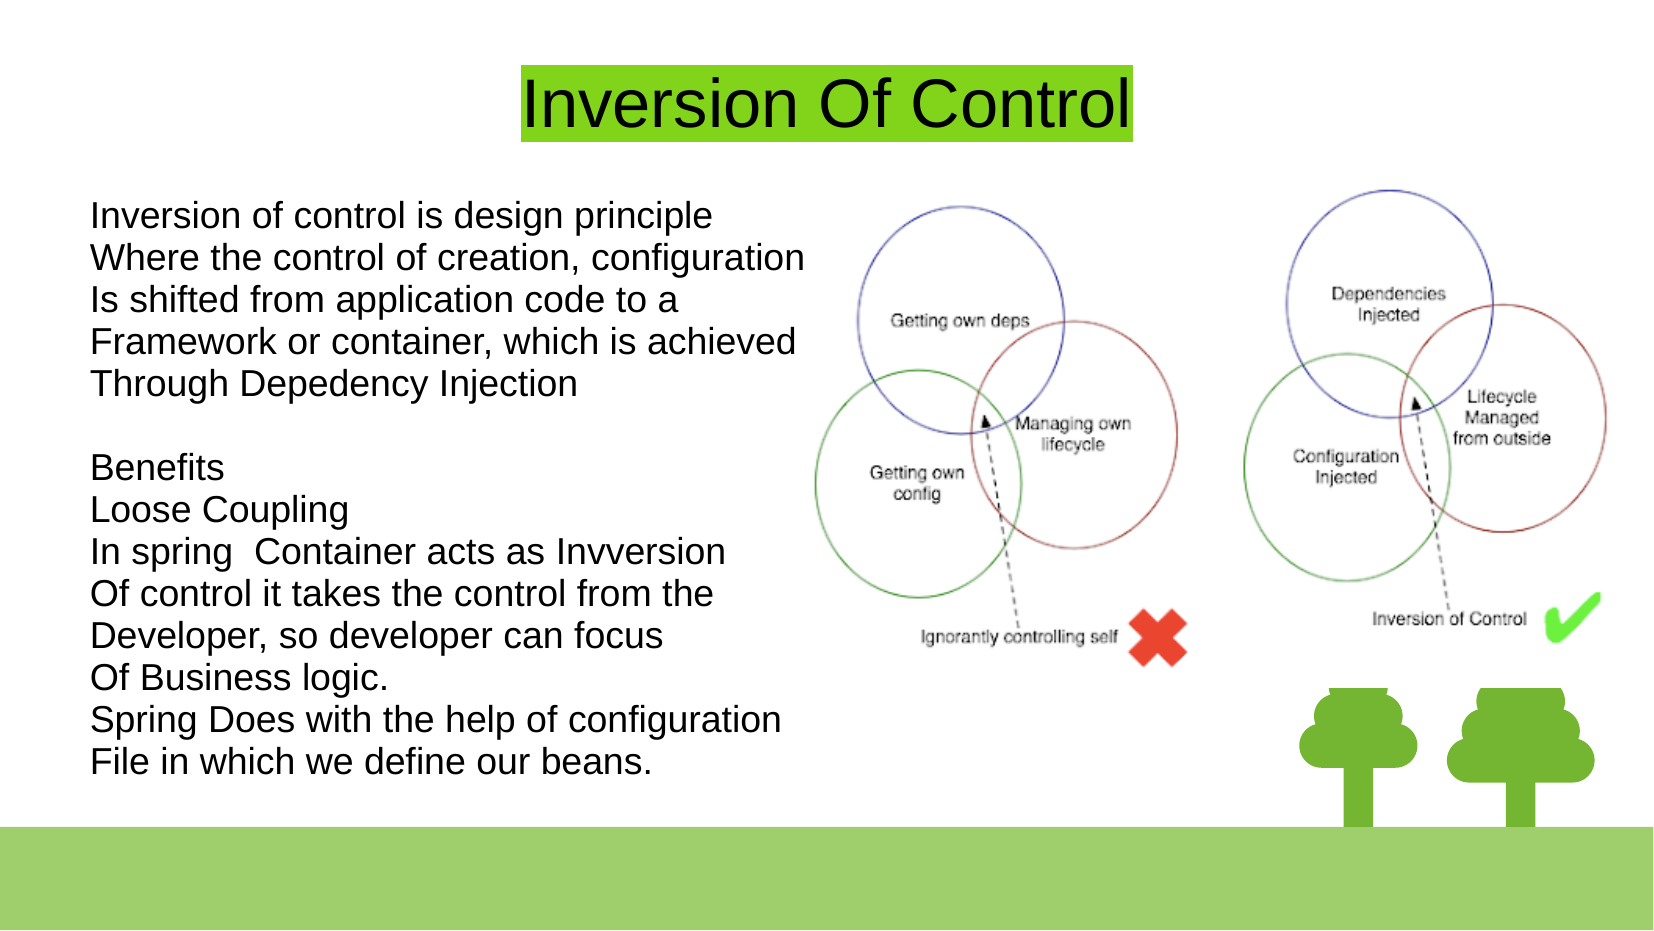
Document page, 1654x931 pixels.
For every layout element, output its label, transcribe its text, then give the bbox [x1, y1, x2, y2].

text_box Inversion of control is design principle Where the control of creation, configuration Is shifted from application code to a Framework or container, which is achieved Through Depedency Injection Benefits Loose Coupling In spring Container acts as Invversion Of control it takes the control from the Developer, so developer can focus Of Business logic. Spring Does with the help of configuration File in which we define our beans. [75, 187, 822, 791]
picture [822, 187, 1613, 688]
title Inversion Of Control [88, 29, 1565, 178]
